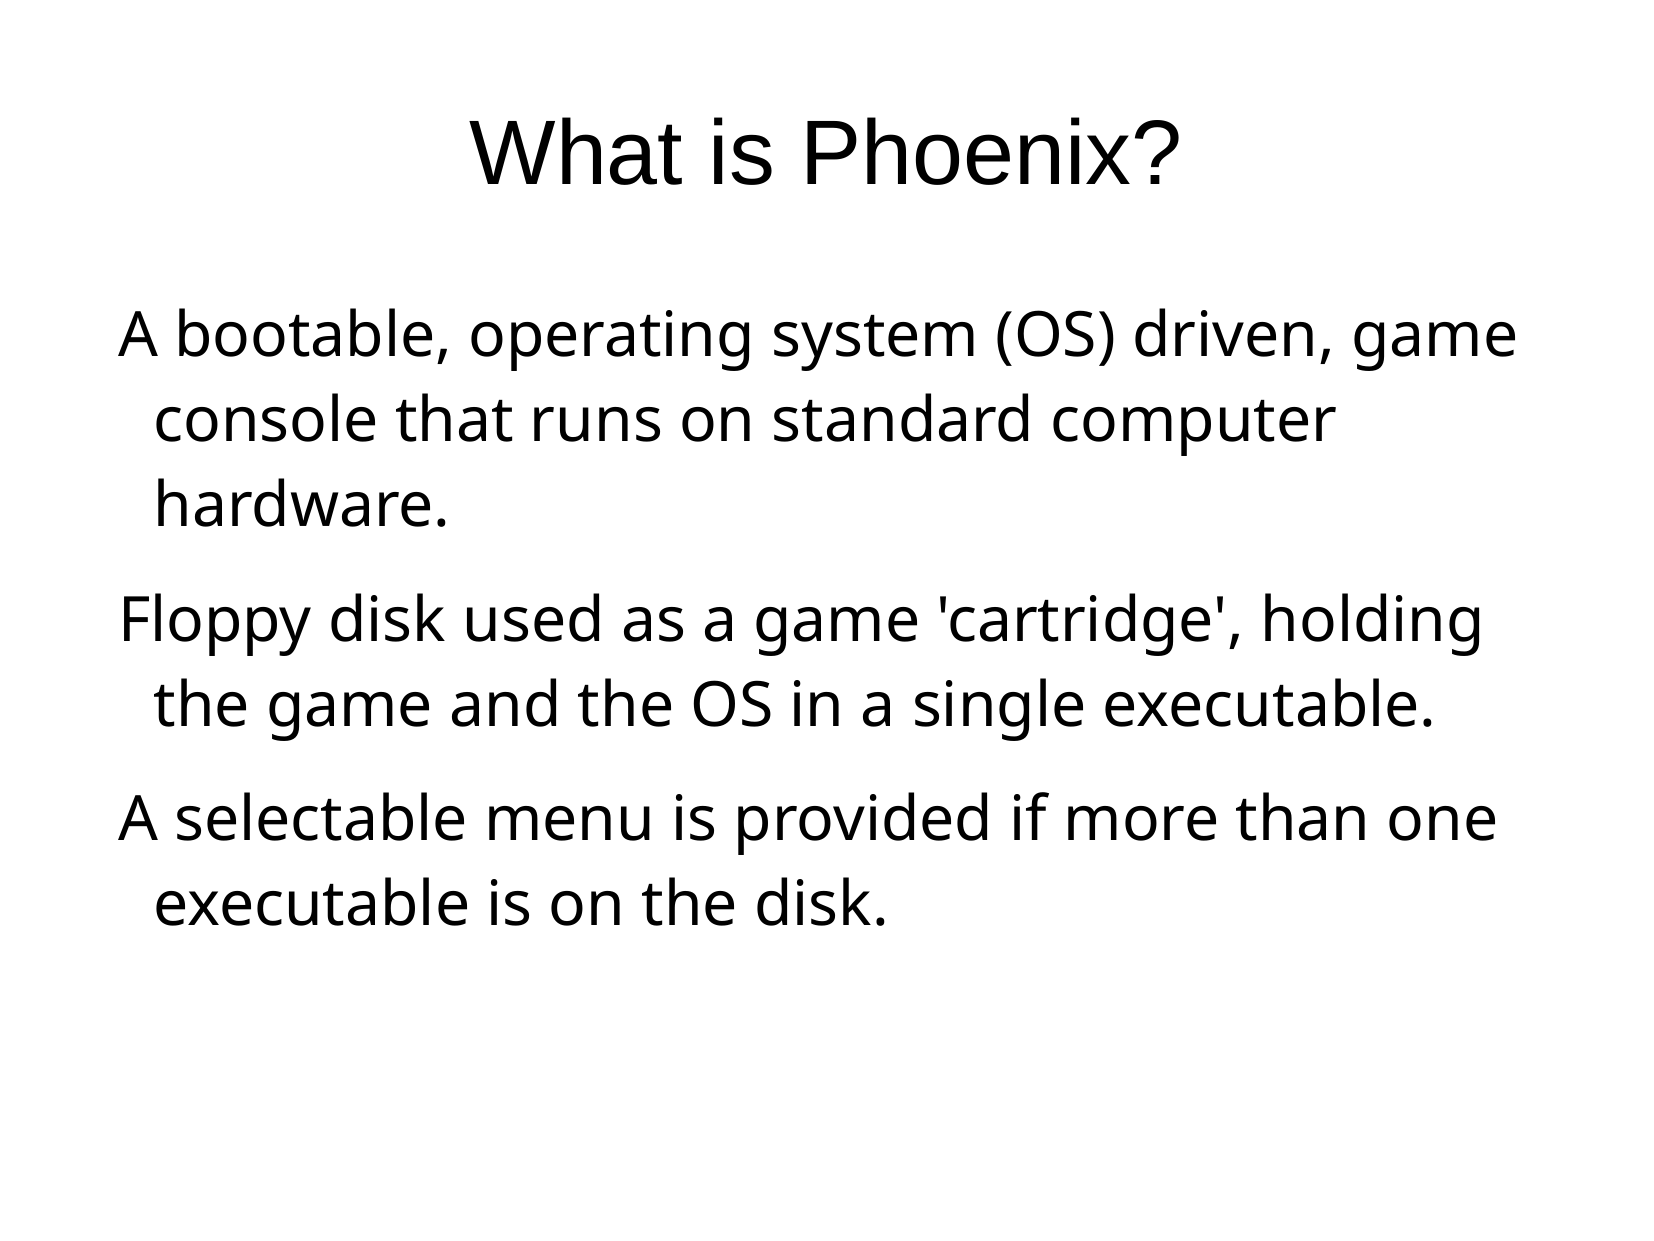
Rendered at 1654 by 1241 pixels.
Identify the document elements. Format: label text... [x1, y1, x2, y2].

title What is Phoenix? [82, 49, 1571, 257]
list A bootable, operating system (OS) driven, game console that runs on standard computer hardware. Floppy disk used as a game 'cartridge', holding the game and the OS in a single executable. A selectable menu is provided if more than one executable is on the disk. [82, 290, 1571, 1094]
